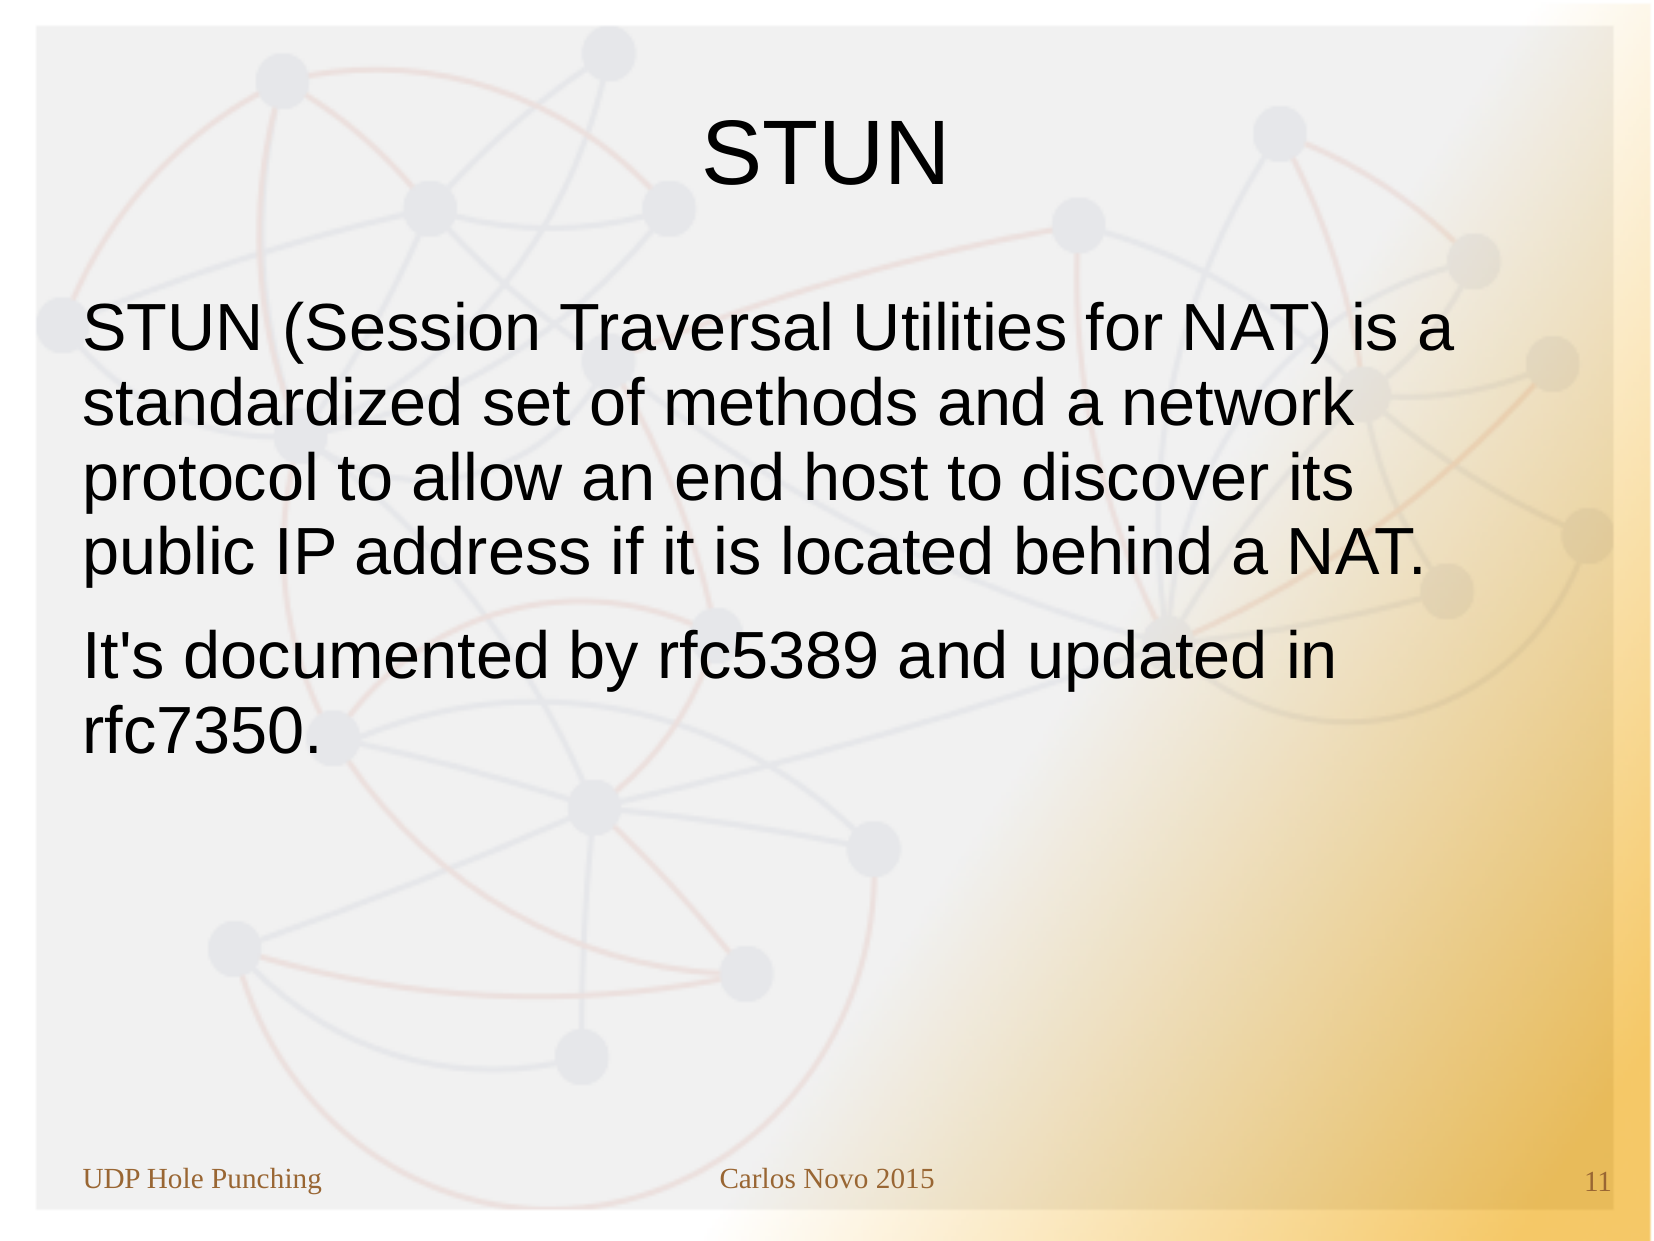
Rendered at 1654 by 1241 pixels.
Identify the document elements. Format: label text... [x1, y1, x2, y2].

picture [0, 0, 1654, 1241]
title STUN [82, 49, 1571, 257]
list STUN (Session Traversal Utilities for NAT) is a standardized set of methods and a network protocol to allow an end host to discover its public IP address if it is located behind a NAT. It's documented by rfc5389 and updated in rfc7350. [82, 290, 1538, 1010]
